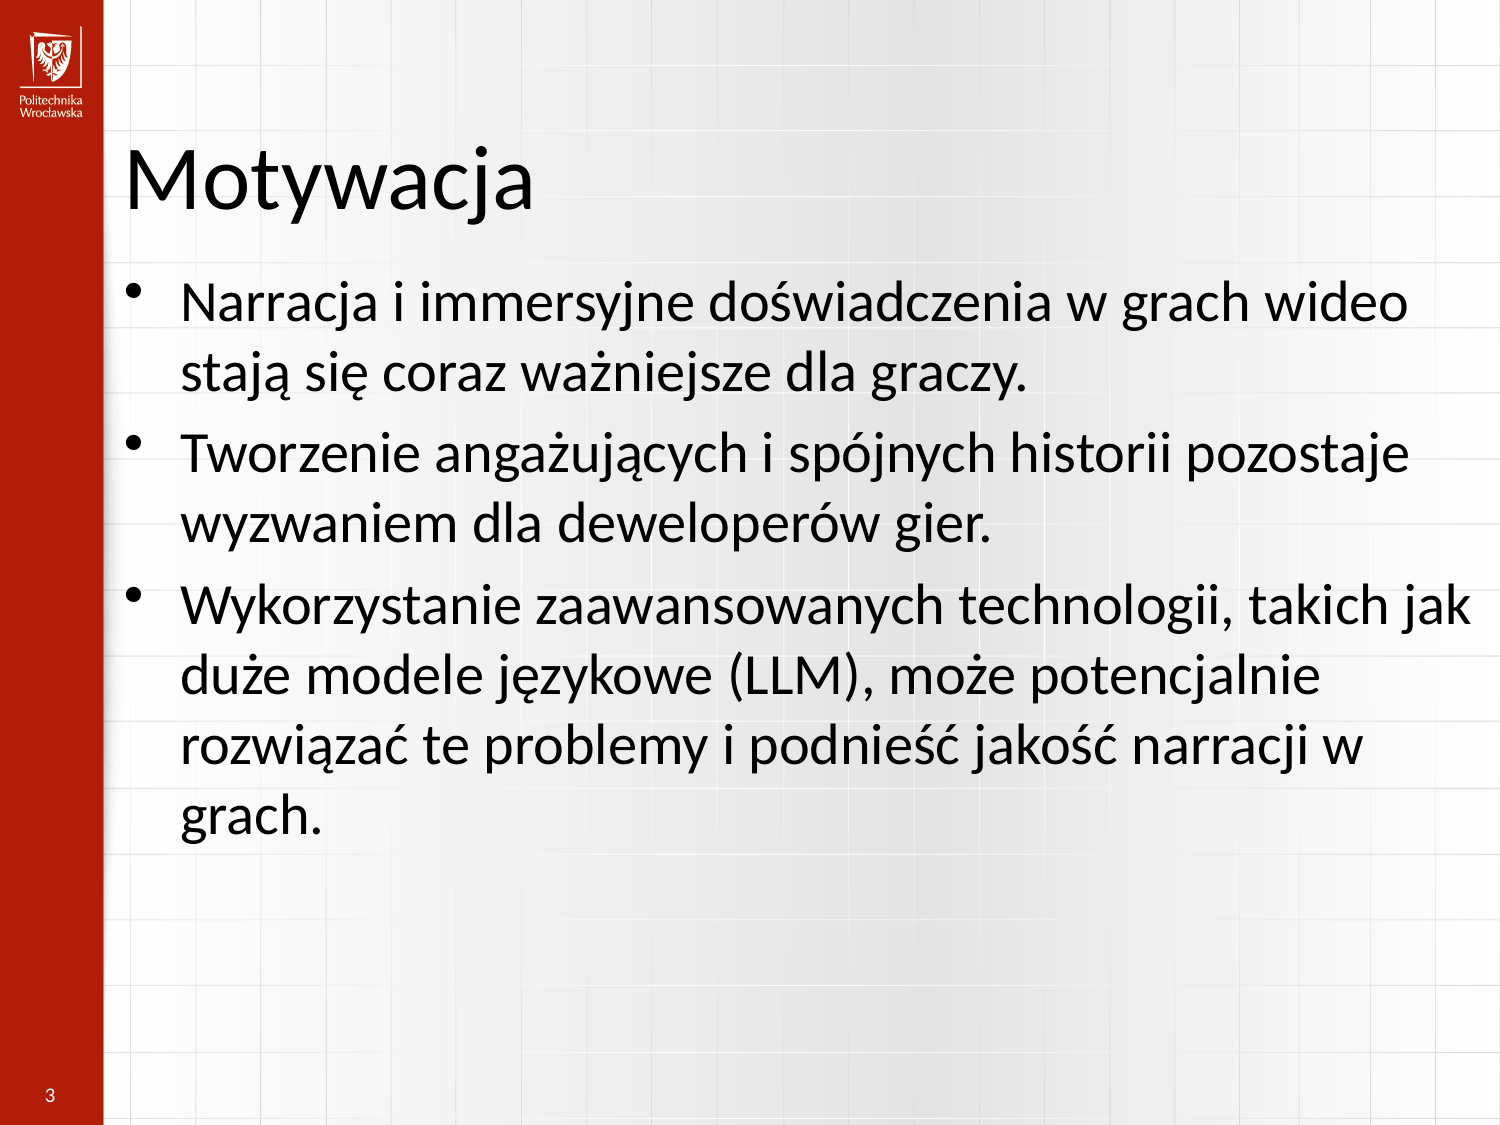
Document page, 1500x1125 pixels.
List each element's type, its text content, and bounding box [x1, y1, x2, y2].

picture [0, 0, 1500, 1125]
list Narracja i immersyjne doświadczenia w grach wideo stają się coraz ważniejsze dla graczy. Tworzenie angażujących i spójnych historii pozostaje wyzwaniem dla deweloperów gier. Wykorzystanie zaawansowanych technologii, takich jak duże modele językowe (LLM), może potencjalnie rozwiązać te problemy i podnieść jakość narracji w grach. [123, 255, 1480, 1118]
list Motywacja [123, 101, 1483, 244]
